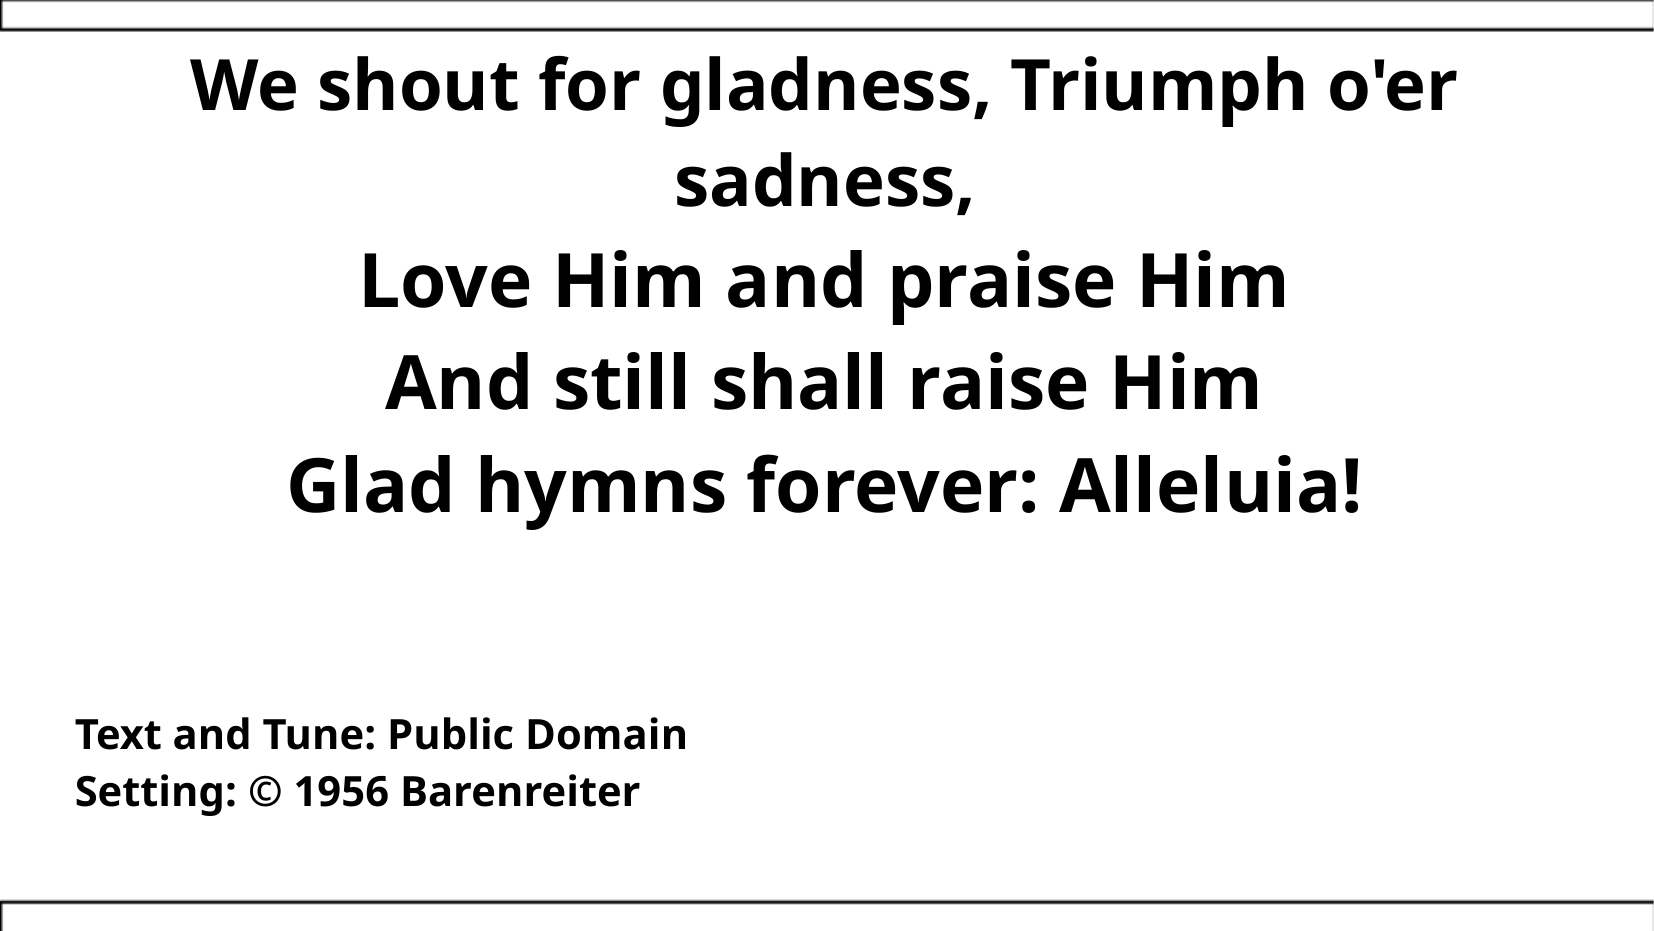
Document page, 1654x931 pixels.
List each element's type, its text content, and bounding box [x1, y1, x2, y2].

picture [0, 0, 1654, 931]
text_box We shout for gladness, Triumph o'er sadness, Love Him and praise Him And still shall raise Him Glad hymns forever: Alleluia! Text and Tune: Public Domain Setting: © 1956 Barenreiter [60, 26, 1591, 713]
